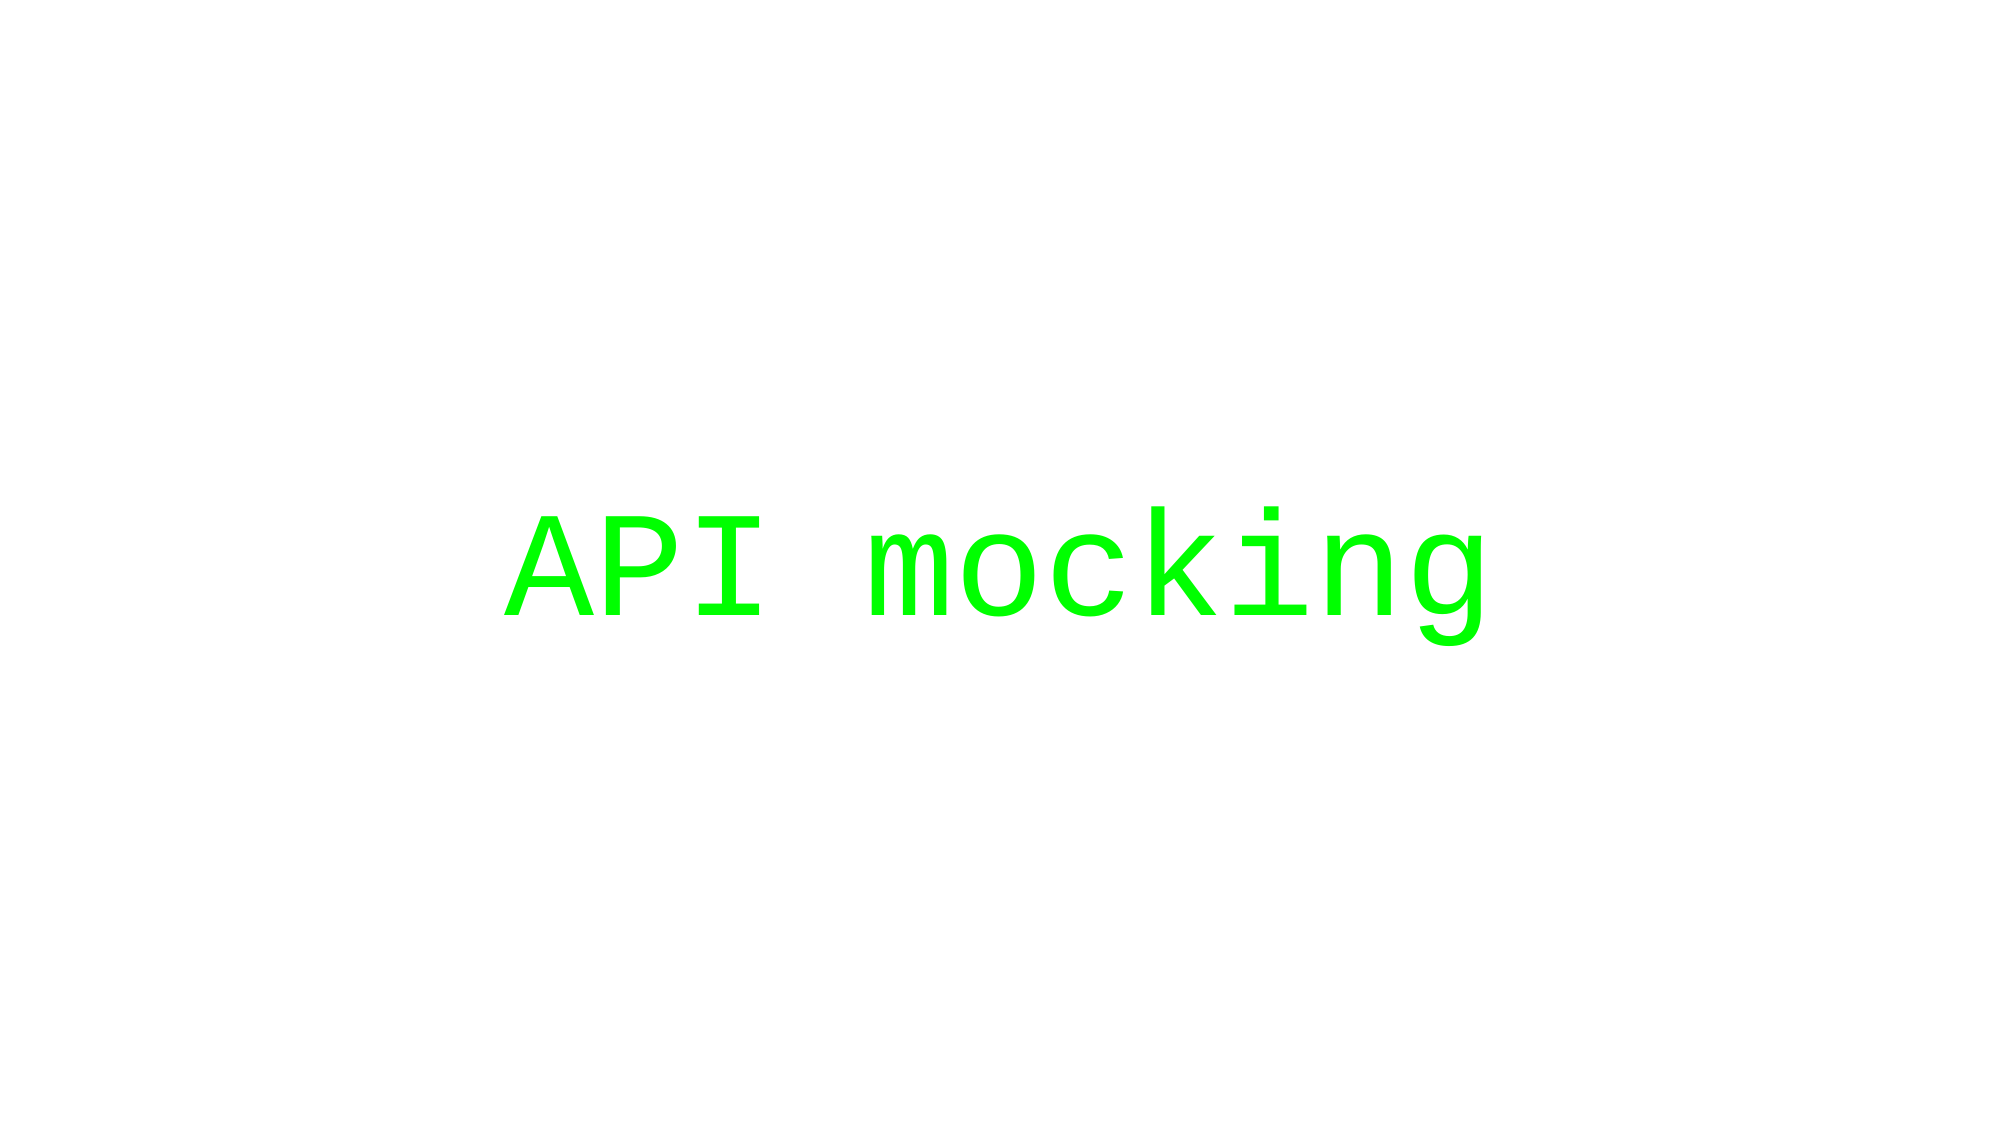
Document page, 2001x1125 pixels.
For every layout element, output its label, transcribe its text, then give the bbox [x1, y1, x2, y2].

title API mocking [0, 371, 2000, 761]
